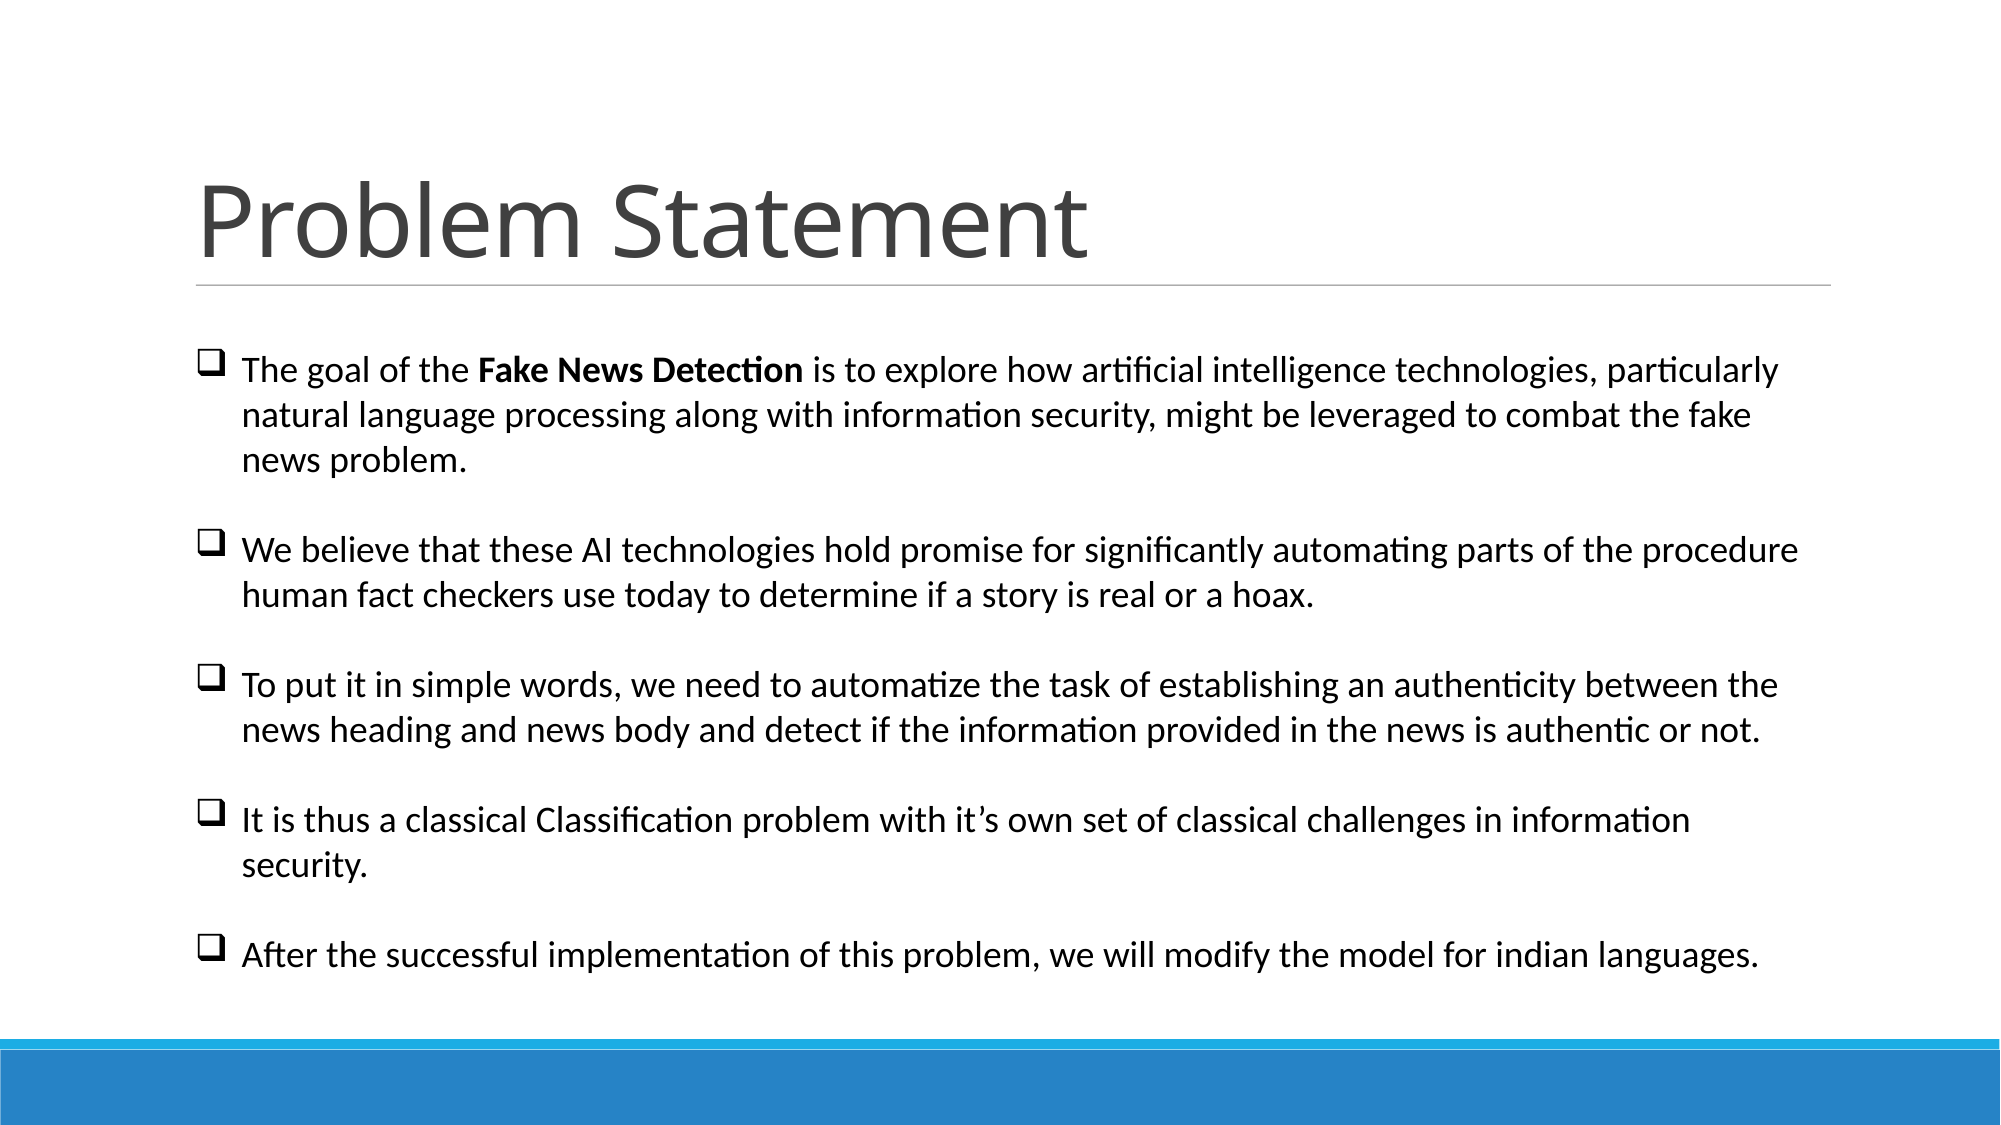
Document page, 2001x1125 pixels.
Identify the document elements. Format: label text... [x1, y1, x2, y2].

text_box The goal of the Fake News Detection is to explore how artificial intelligence technologies, particularly natural language processing along with information security, might be leveraged to combat the fake news problem. We believe that these AI technologies hold promise for significantly automating parts of the procedure human fact checkers use today to determine if a story is real or a hoax. To put it in simple words, we need to automatize the task of establishing an authenticity between the news heading and news body and detect if the information provided in the news is authentic or not. It is thus a classical Classification problem with it’s own set of classical challenges in information security. After the successful implementation of this problem, we will modify the model for indian languages. [180, 337, 1831, 1073]
title Problem Statement [180, 47, 1830, 285]
